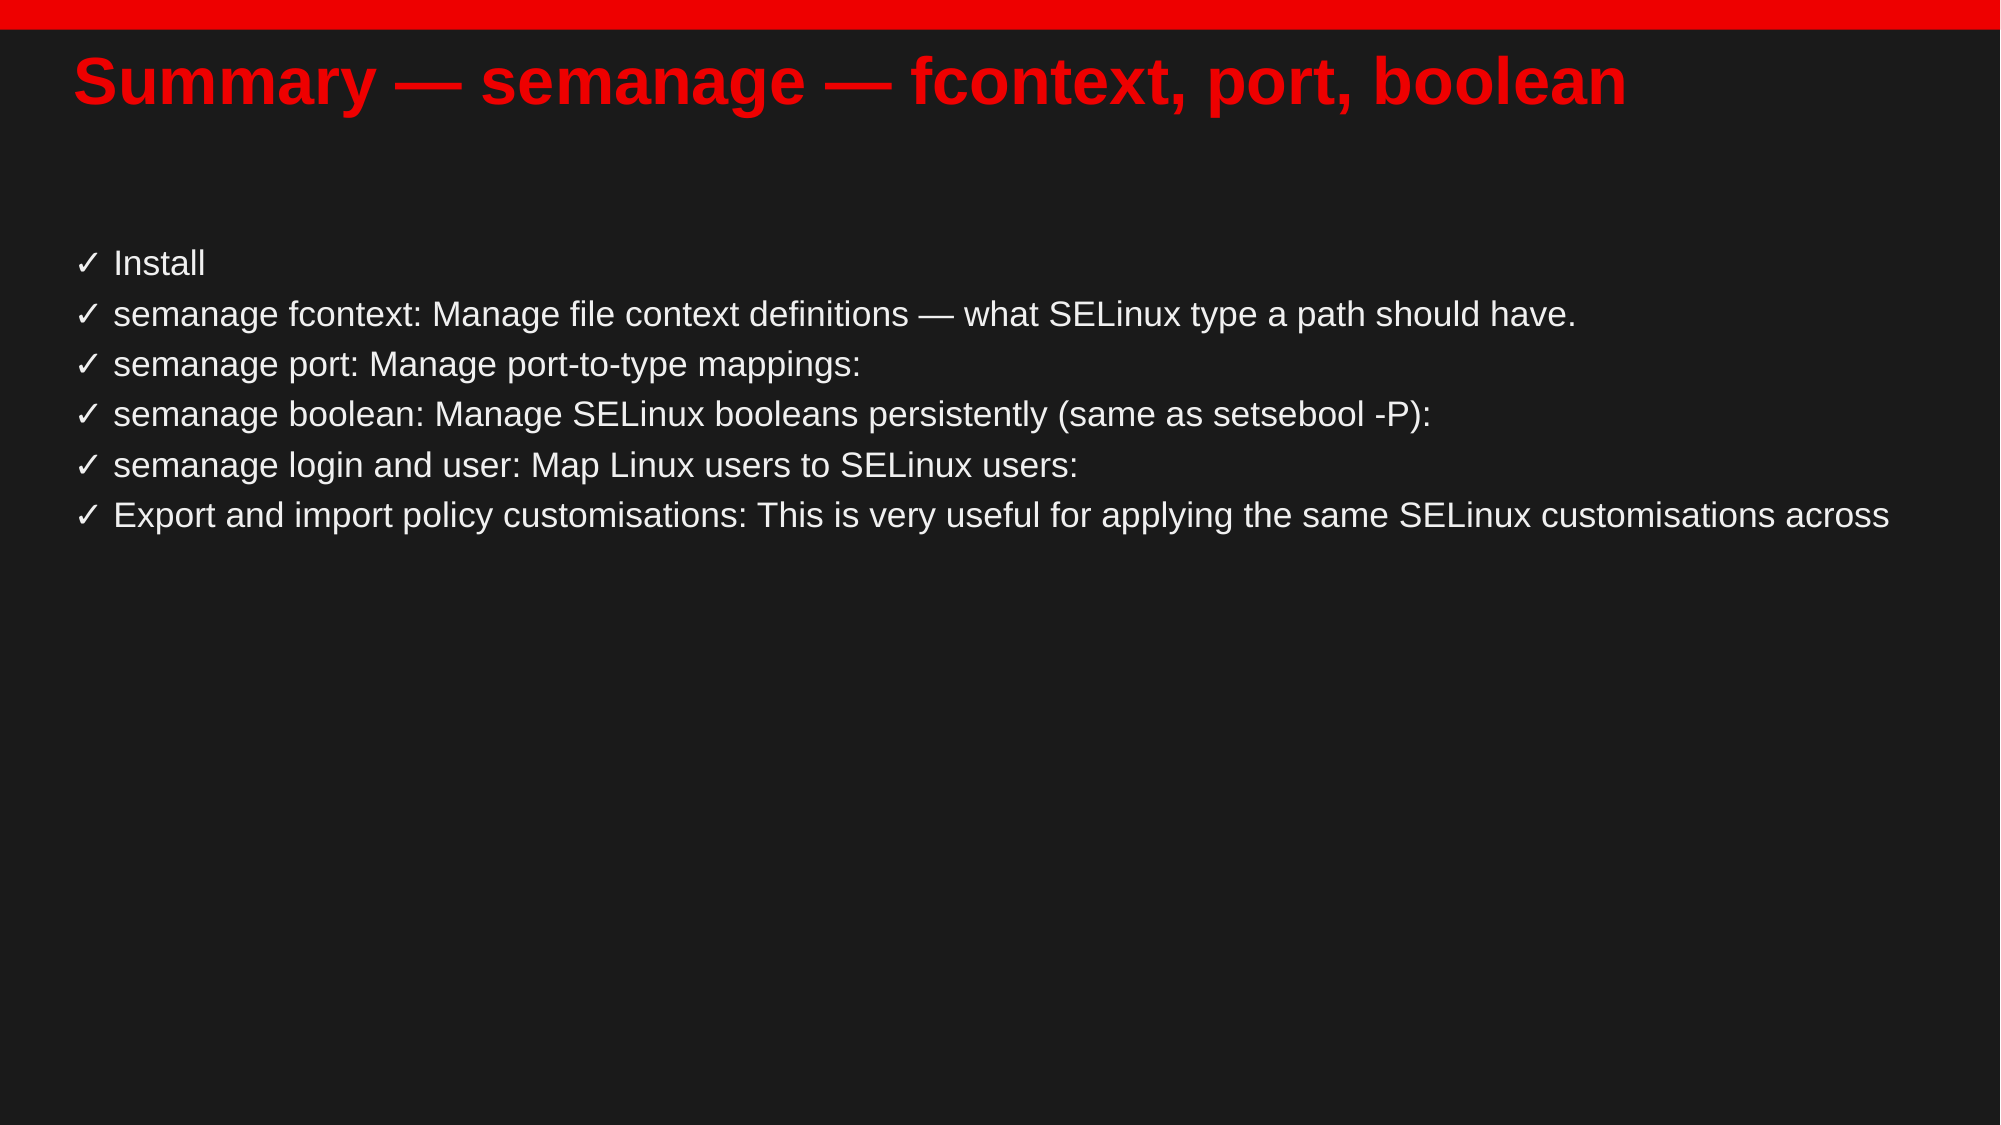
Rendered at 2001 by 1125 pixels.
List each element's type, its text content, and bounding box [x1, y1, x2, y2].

text_box [0, 0, 2001, 30]
text_box Summary — semanage — fcontext, port, boolean [59, 36, 1942, 208]
text_box ✓ Install ✓ semanage fcontext: Manage file context definitions — what SELinux type a path should have. ✓ semanage port: Manage port-to-type mappings: ✓ semanage boolean: Manage SELinux booleans persistently (same as setsebool -P): ✓ semanage login and user: Map Linux users to SELinux users: ✓ Export and import policy customisations: This is very useful for applying the same SELinux customisations across [59, 236, 1942, 1037]
